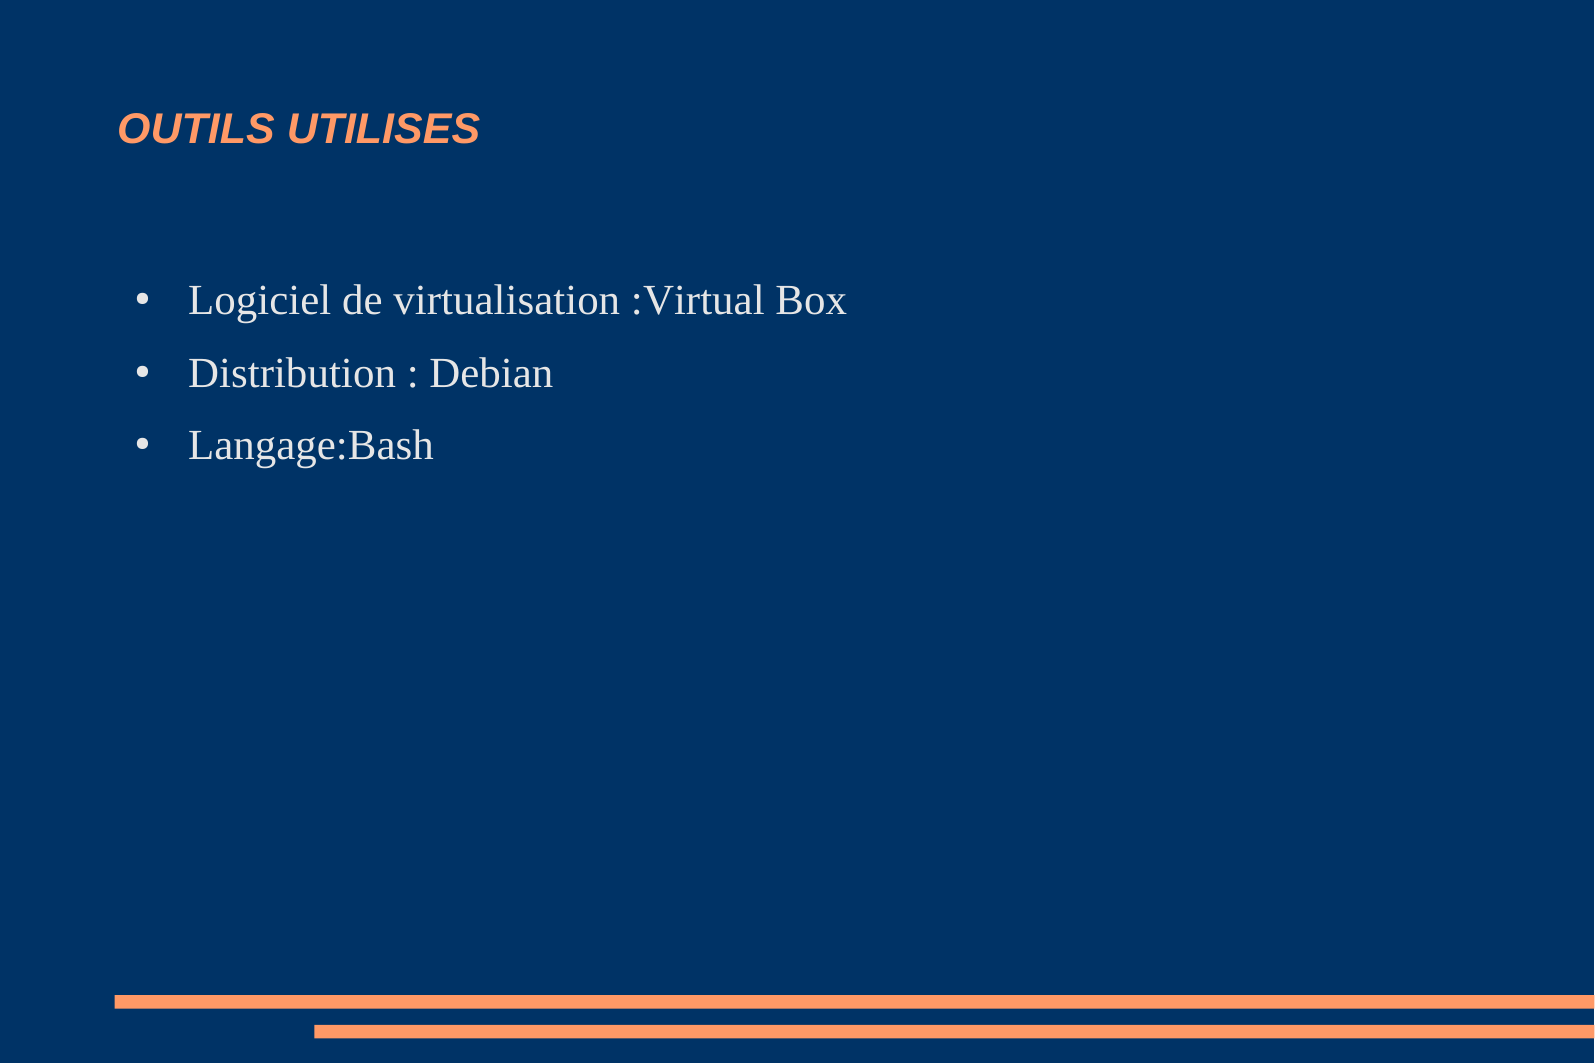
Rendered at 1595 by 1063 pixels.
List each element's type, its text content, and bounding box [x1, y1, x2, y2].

title OUTILS UTILISES [117, 39, 1479, 218]
list Logiciel de virtualisation :Virtual Box Distribution : Debian Langage:Bash [117, 276, 1505, 971]
